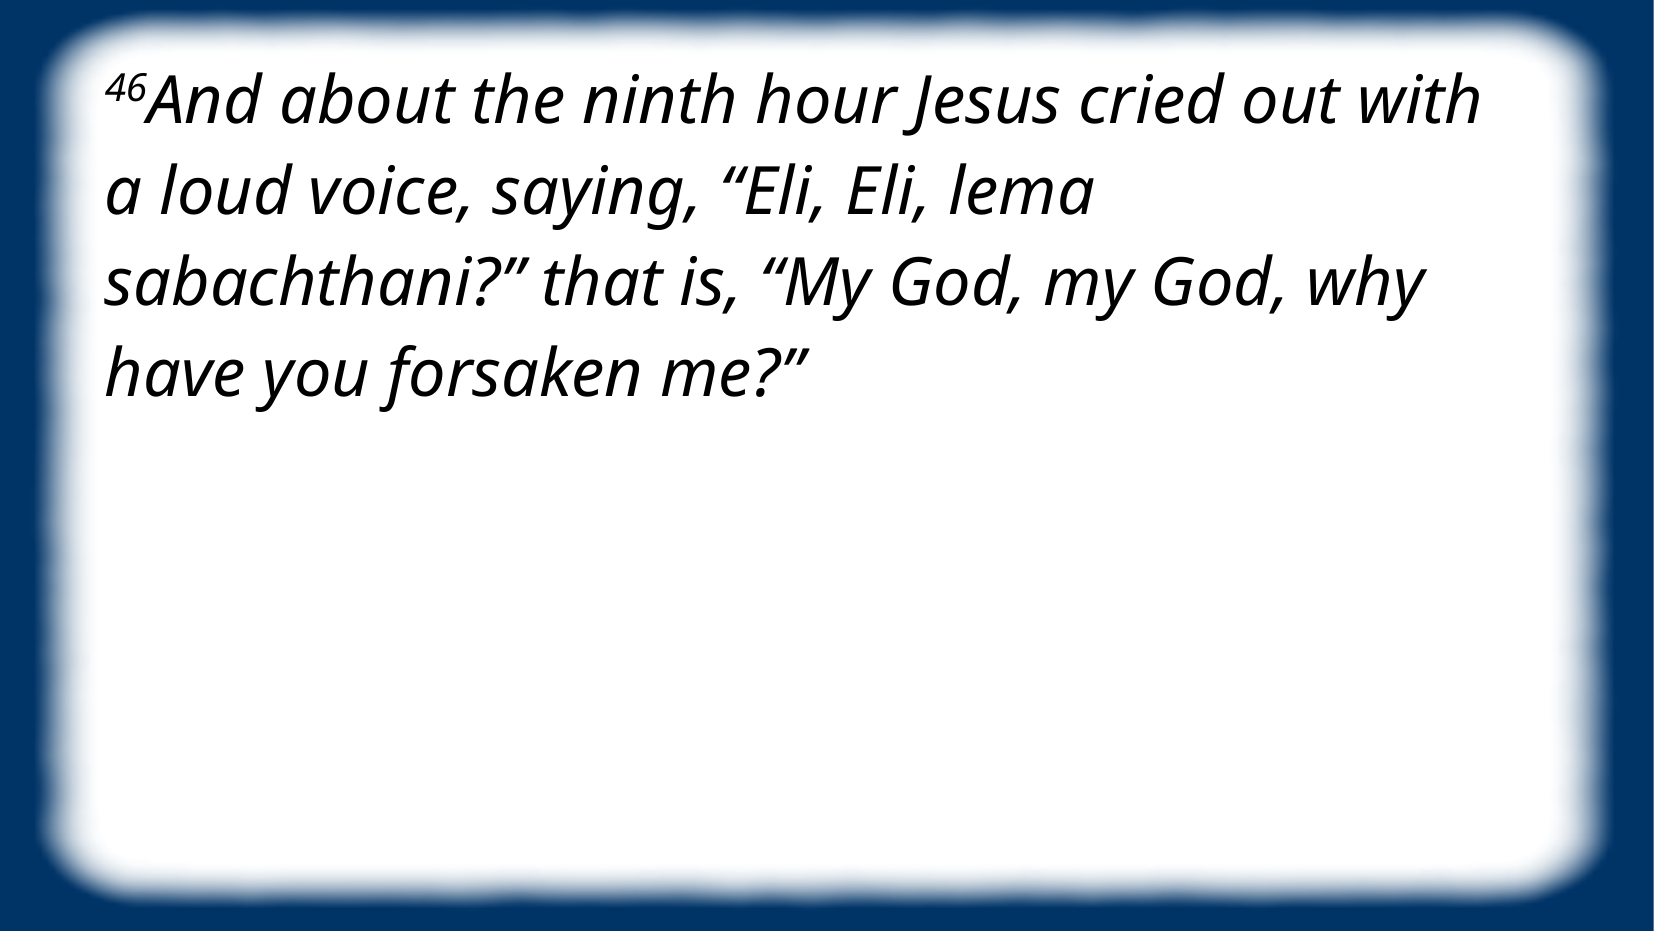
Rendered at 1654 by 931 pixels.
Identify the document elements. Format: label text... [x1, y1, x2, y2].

picture [0, 0, 1654, 931]
text_box 46And about the ninth hour Jesus cried out with a loud voice, saying, “Eli, Eli, lema sabachthani?” that is, “My God, my God, why have you forsaken me?” [90, 45, 1546, 415]
